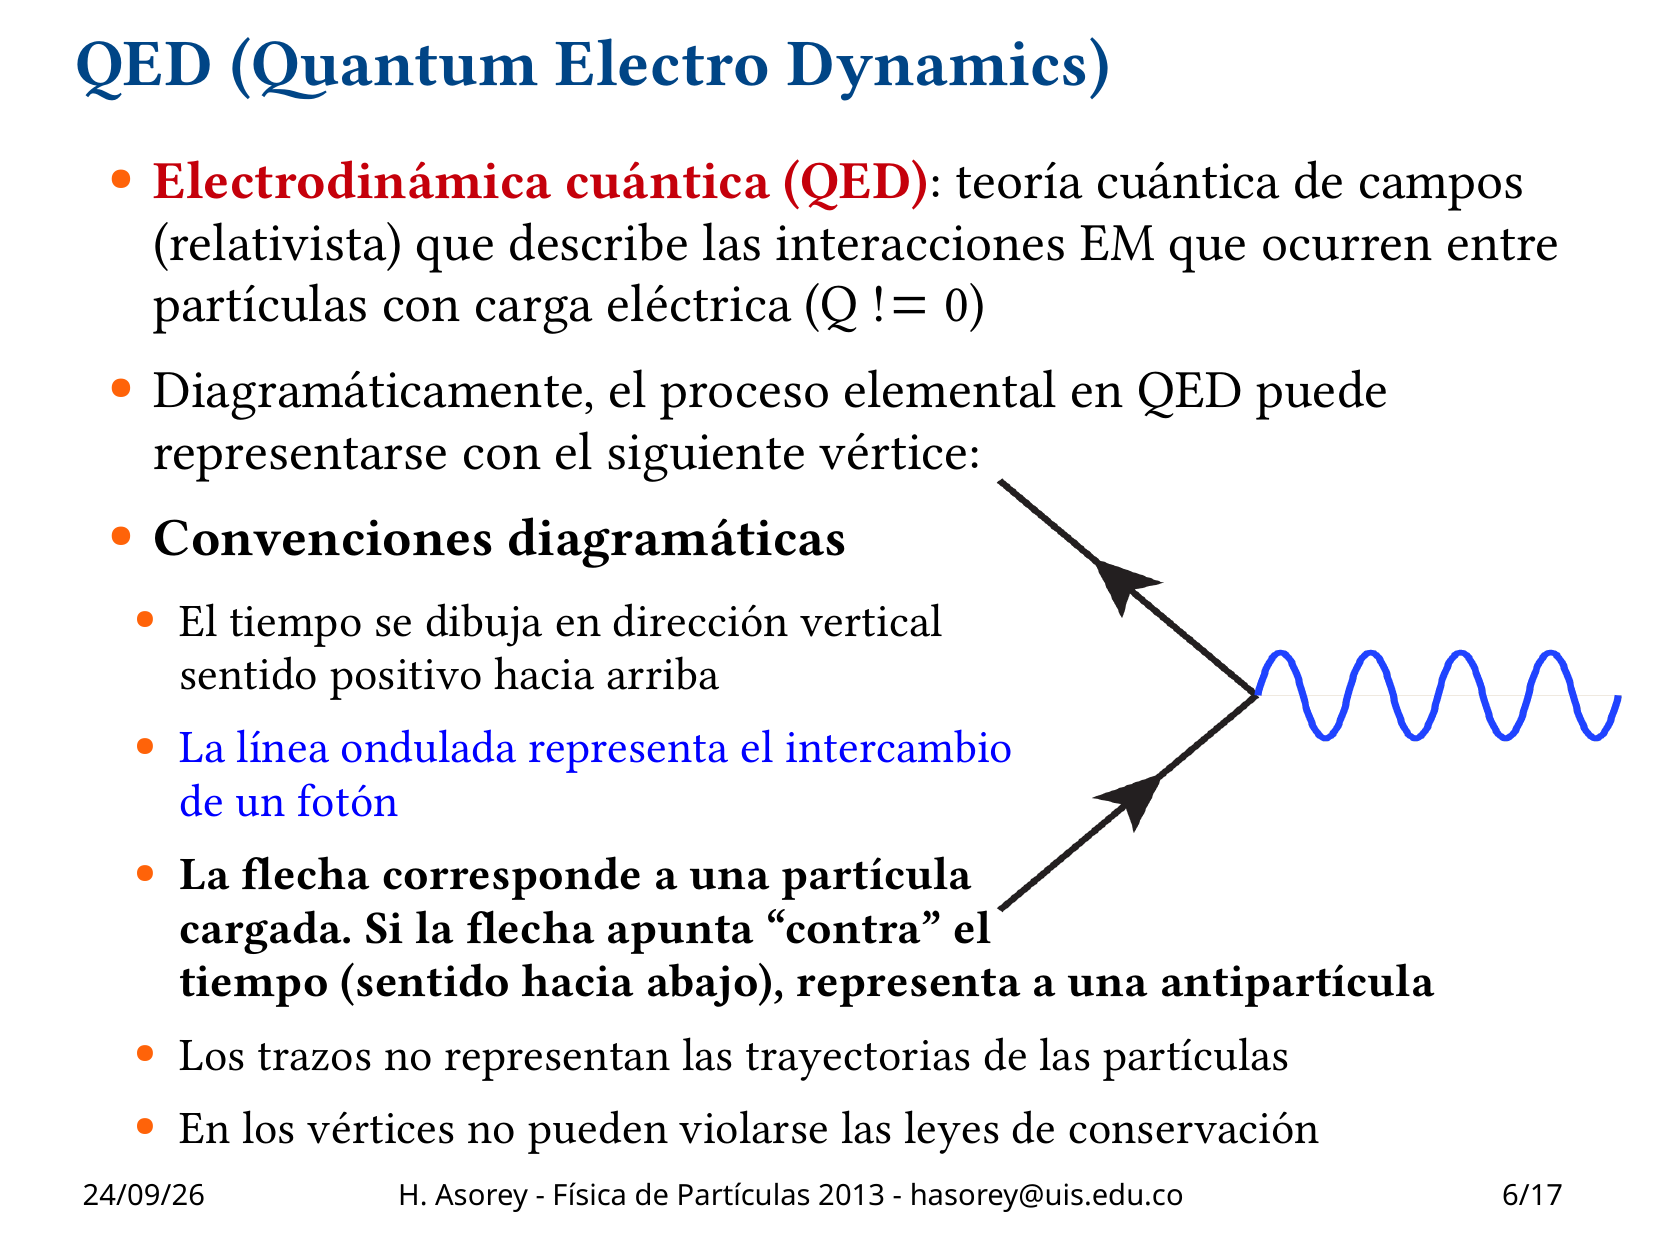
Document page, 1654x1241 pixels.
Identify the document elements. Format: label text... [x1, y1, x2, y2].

list Electrodinámica cuántica (QED): teoría cuántica de campos (relativista) que describe las interacciones EM que ocurren entre partículas con carga eléctrica (Q != 0) Diagramáticamente, el proceso elemental en QED puede representarse con el siguiente vértice: Convenciones diagramáticas El tiempo se dibuja en dirección vertical sentido positivo hacia arriba La línea ondulada representa el intercambio de un fotón La flecha corresponde a una partícula cargada. Si la flecha apunta “contra” el tiempo (sentido hacia abajo), representa a una antipartícula Los trazos no representan las trayectorias de las partículas En los vértices no pueden violarse las leyes de conservación [82, 150, 1571, 1156]
picture [915, 419, 1654, 954]
title QED (Quantum Electro Dynamics) [75, 13, 1564, 115]
